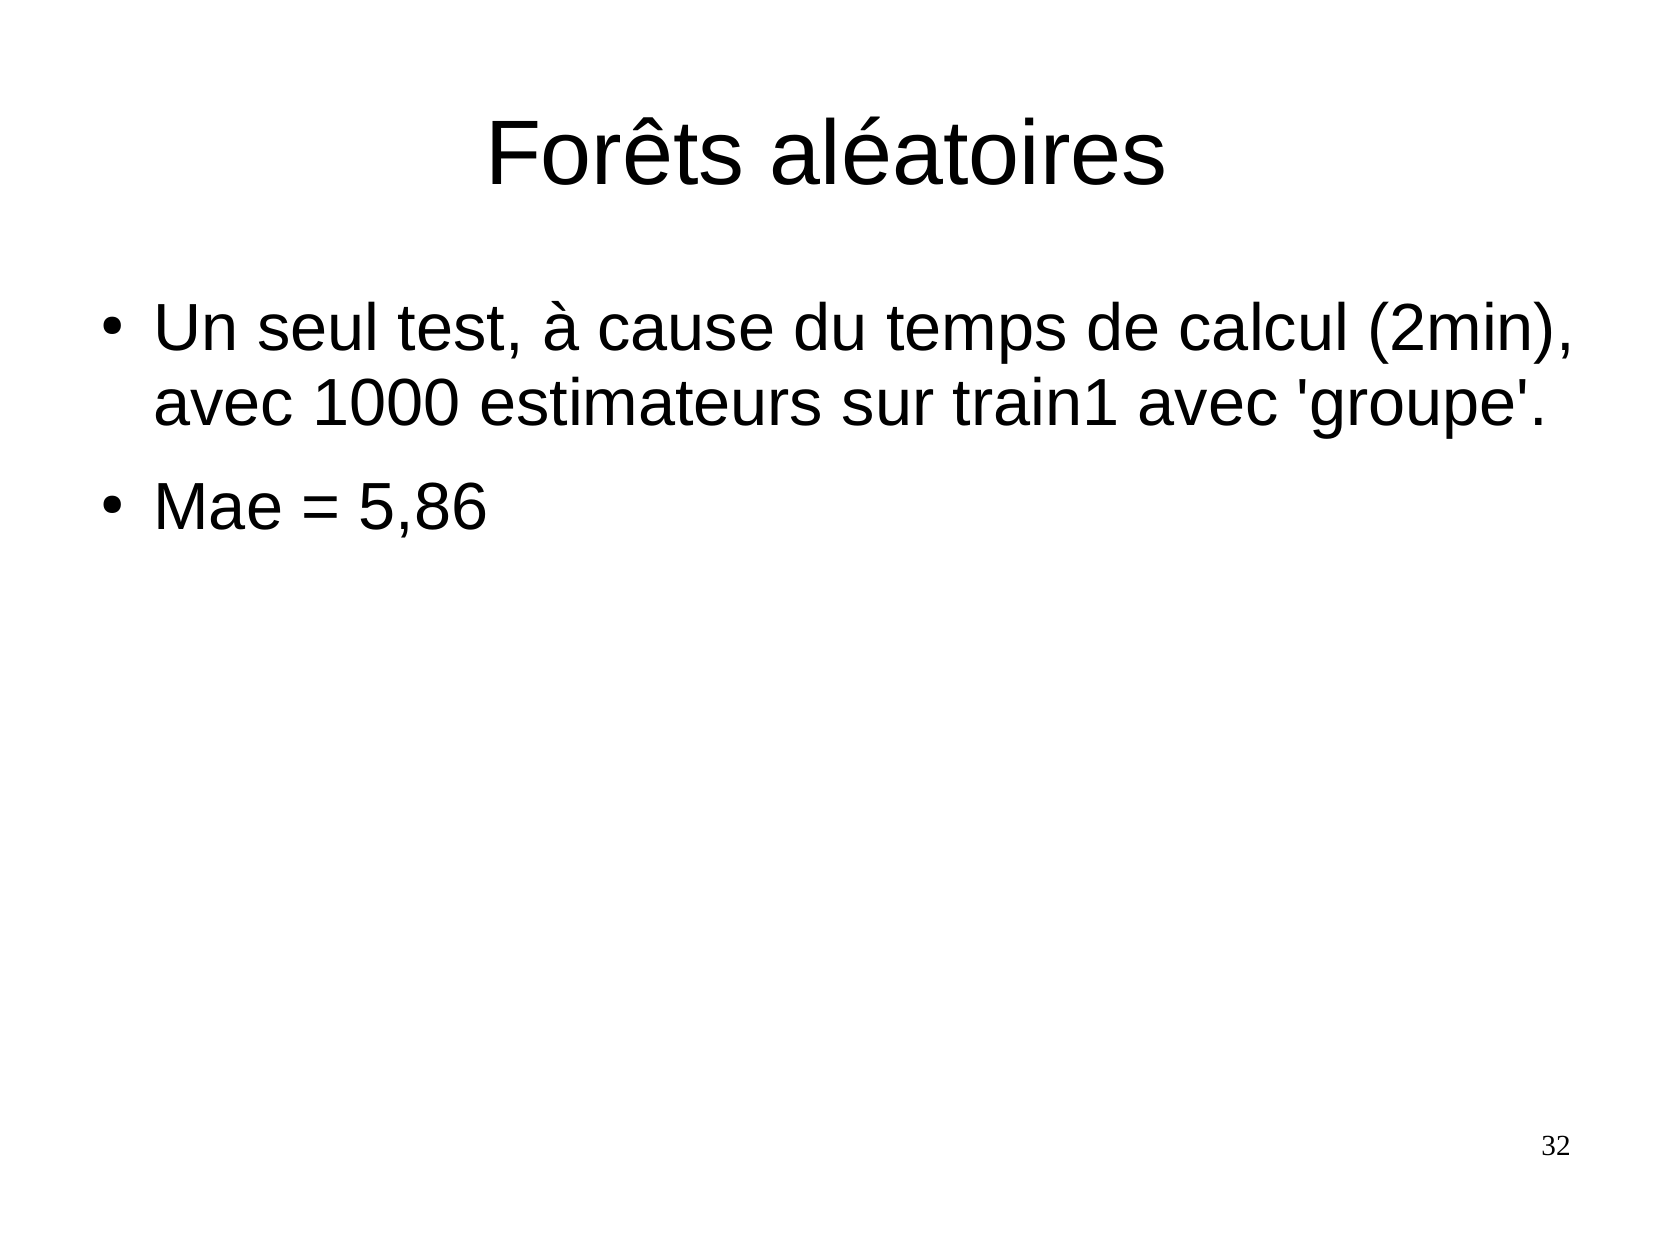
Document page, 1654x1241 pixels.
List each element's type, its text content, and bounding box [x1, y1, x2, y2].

title Forêts aléatoires [82, 49, 1571, 257]
list Un seul test, à cause du temps de calcul (2min), avec 1000 estimateurs sur train1 avec 'groupe'. Mae = 5,86 [82, 290, 1595, 1109]
